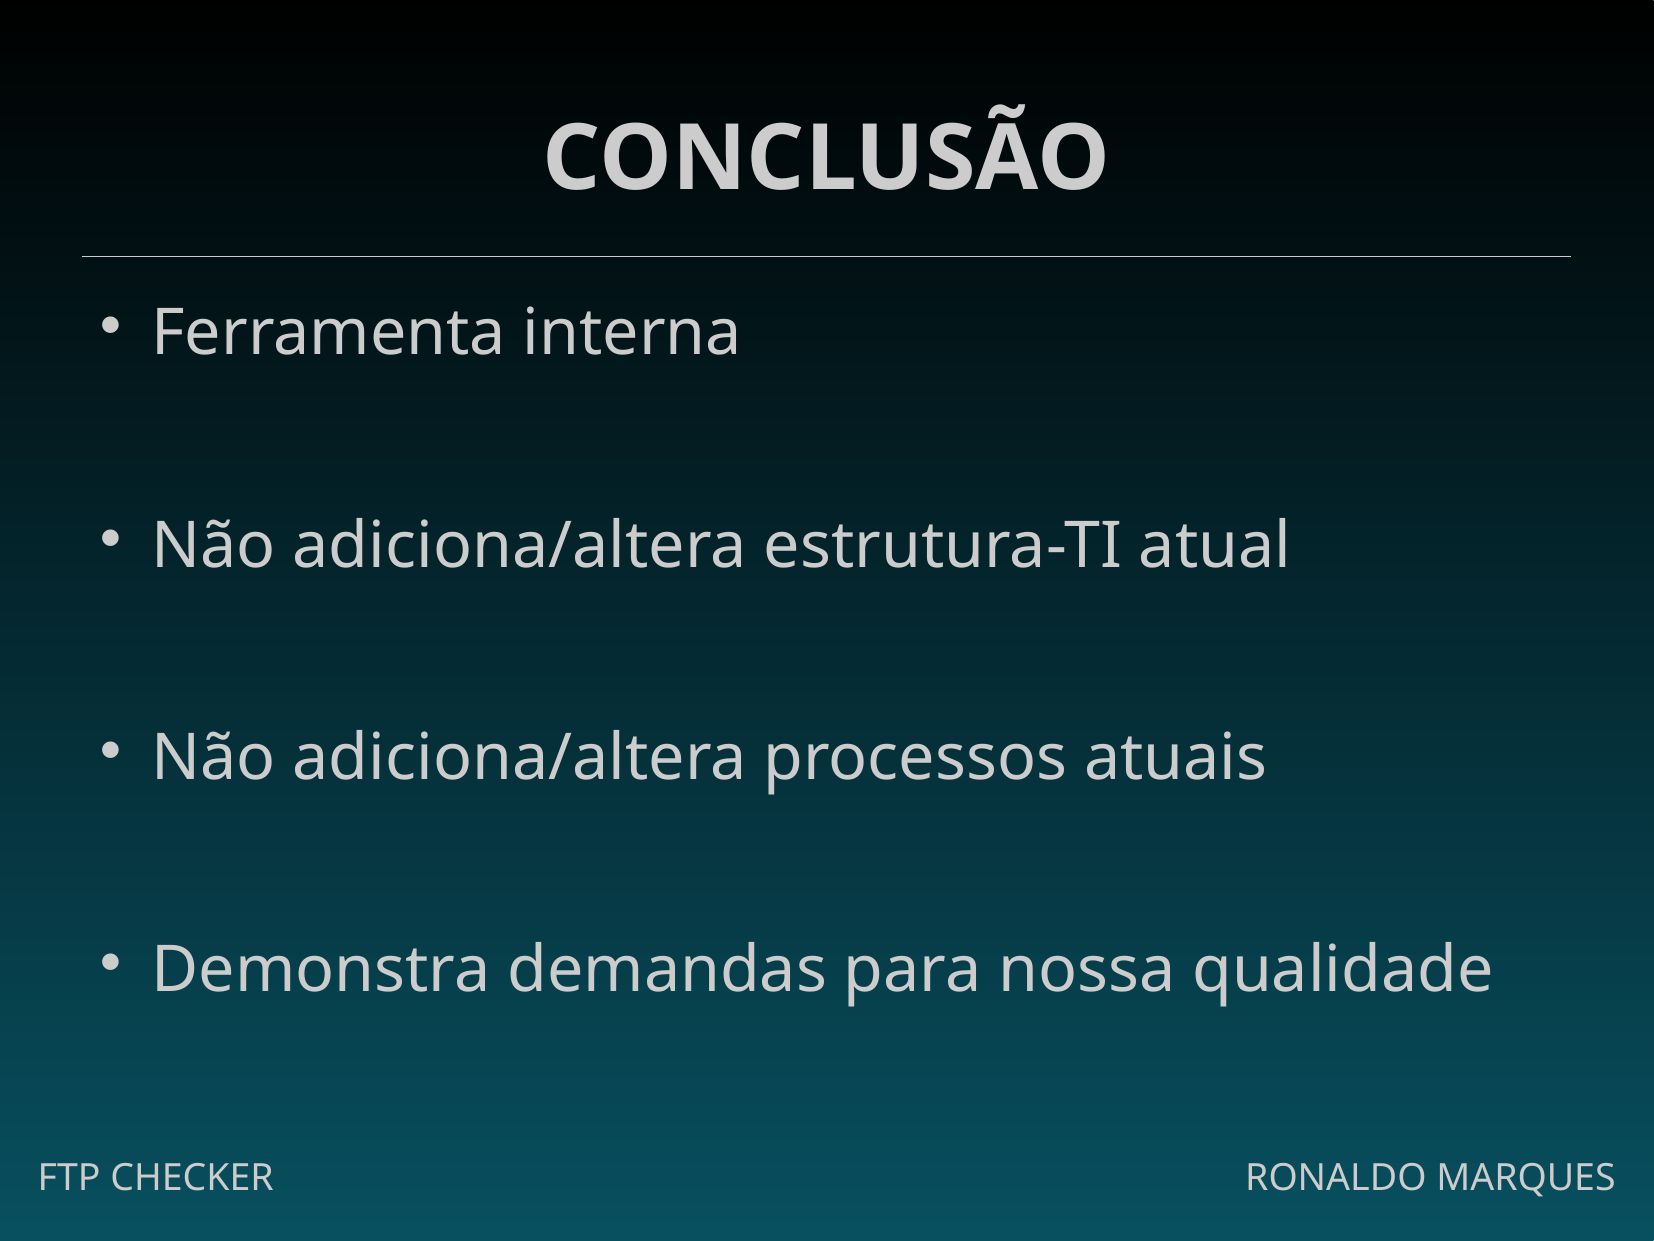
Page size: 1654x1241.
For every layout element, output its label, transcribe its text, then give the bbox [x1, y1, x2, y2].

text_box FTP CHECKER [0, 1110, 815, 1241]
text_box CONCLUSÃO [82, 49, 1571, 257]
text_box Ferramenta interna Não adiciona/altera estrutura-TI atual Não adiciona/altera processos atuais Demonstra demandas para nossa qualidade [82, 290, 1571, 1010]
text_box RONALDO MARQUES [838, 1110, 1654, 1241]
